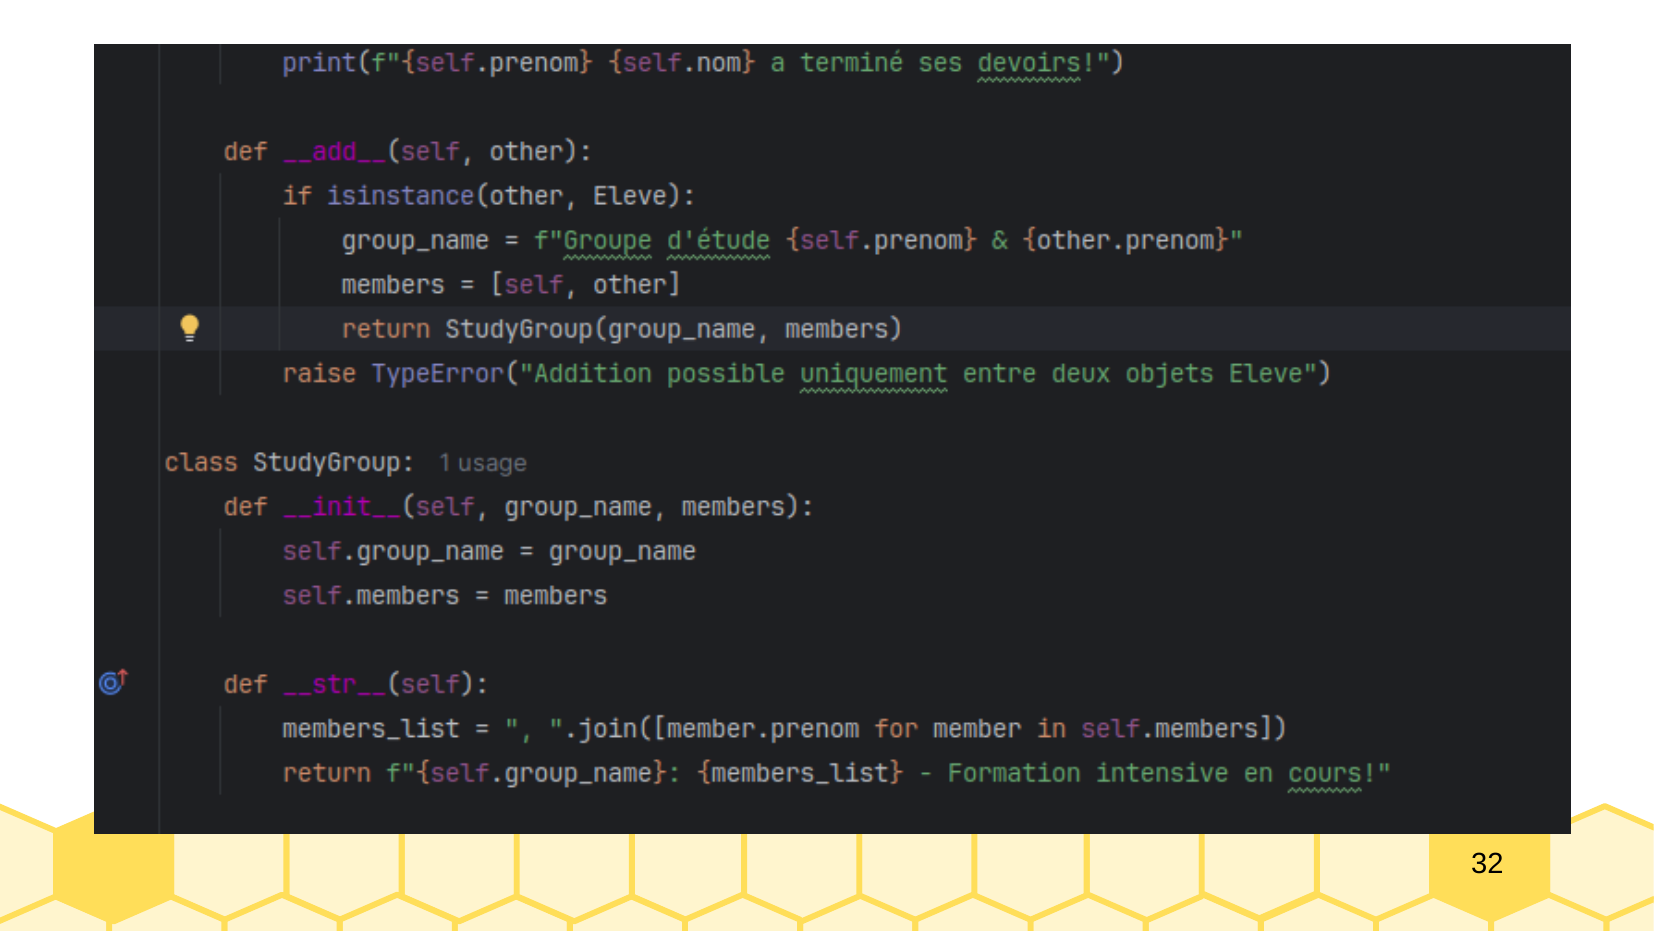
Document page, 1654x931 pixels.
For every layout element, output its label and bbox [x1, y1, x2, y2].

picture [94, 44, 1571, 834]
